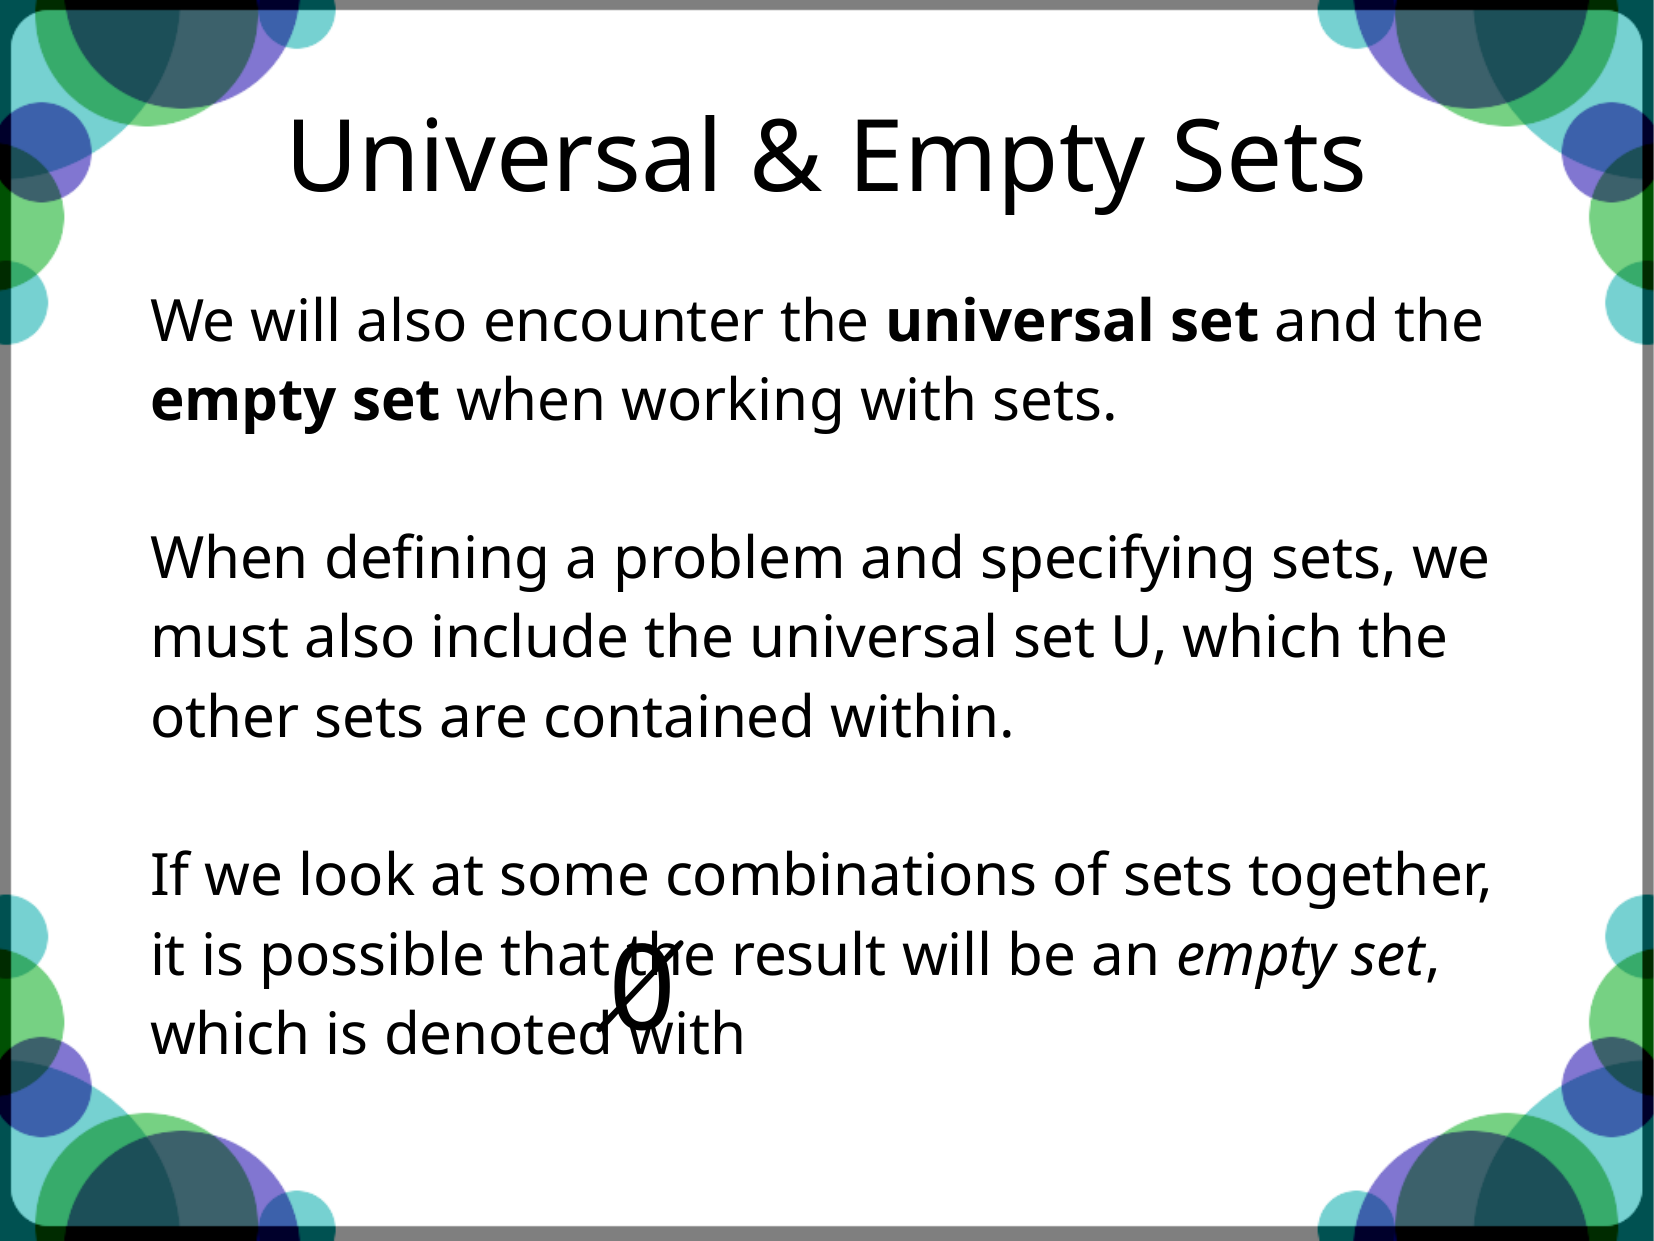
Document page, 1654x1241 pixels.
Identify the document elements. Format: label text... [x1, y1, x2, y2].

title Universal & Empty Sets [82, 49, 1571, 257]
picture [0, 0, 1654, 1241]
chart [558, 918, 720, 1066]
text_box We will also encounter the universal set and the empty set when working with sets. When defining a problem and specifying sets, we must also include the universal set U, which the other sets are contained within. If we look at some combinations of sets together, it is possible that the result will be an empty set, which is denoted with [150, 255, 1531, 1096]
